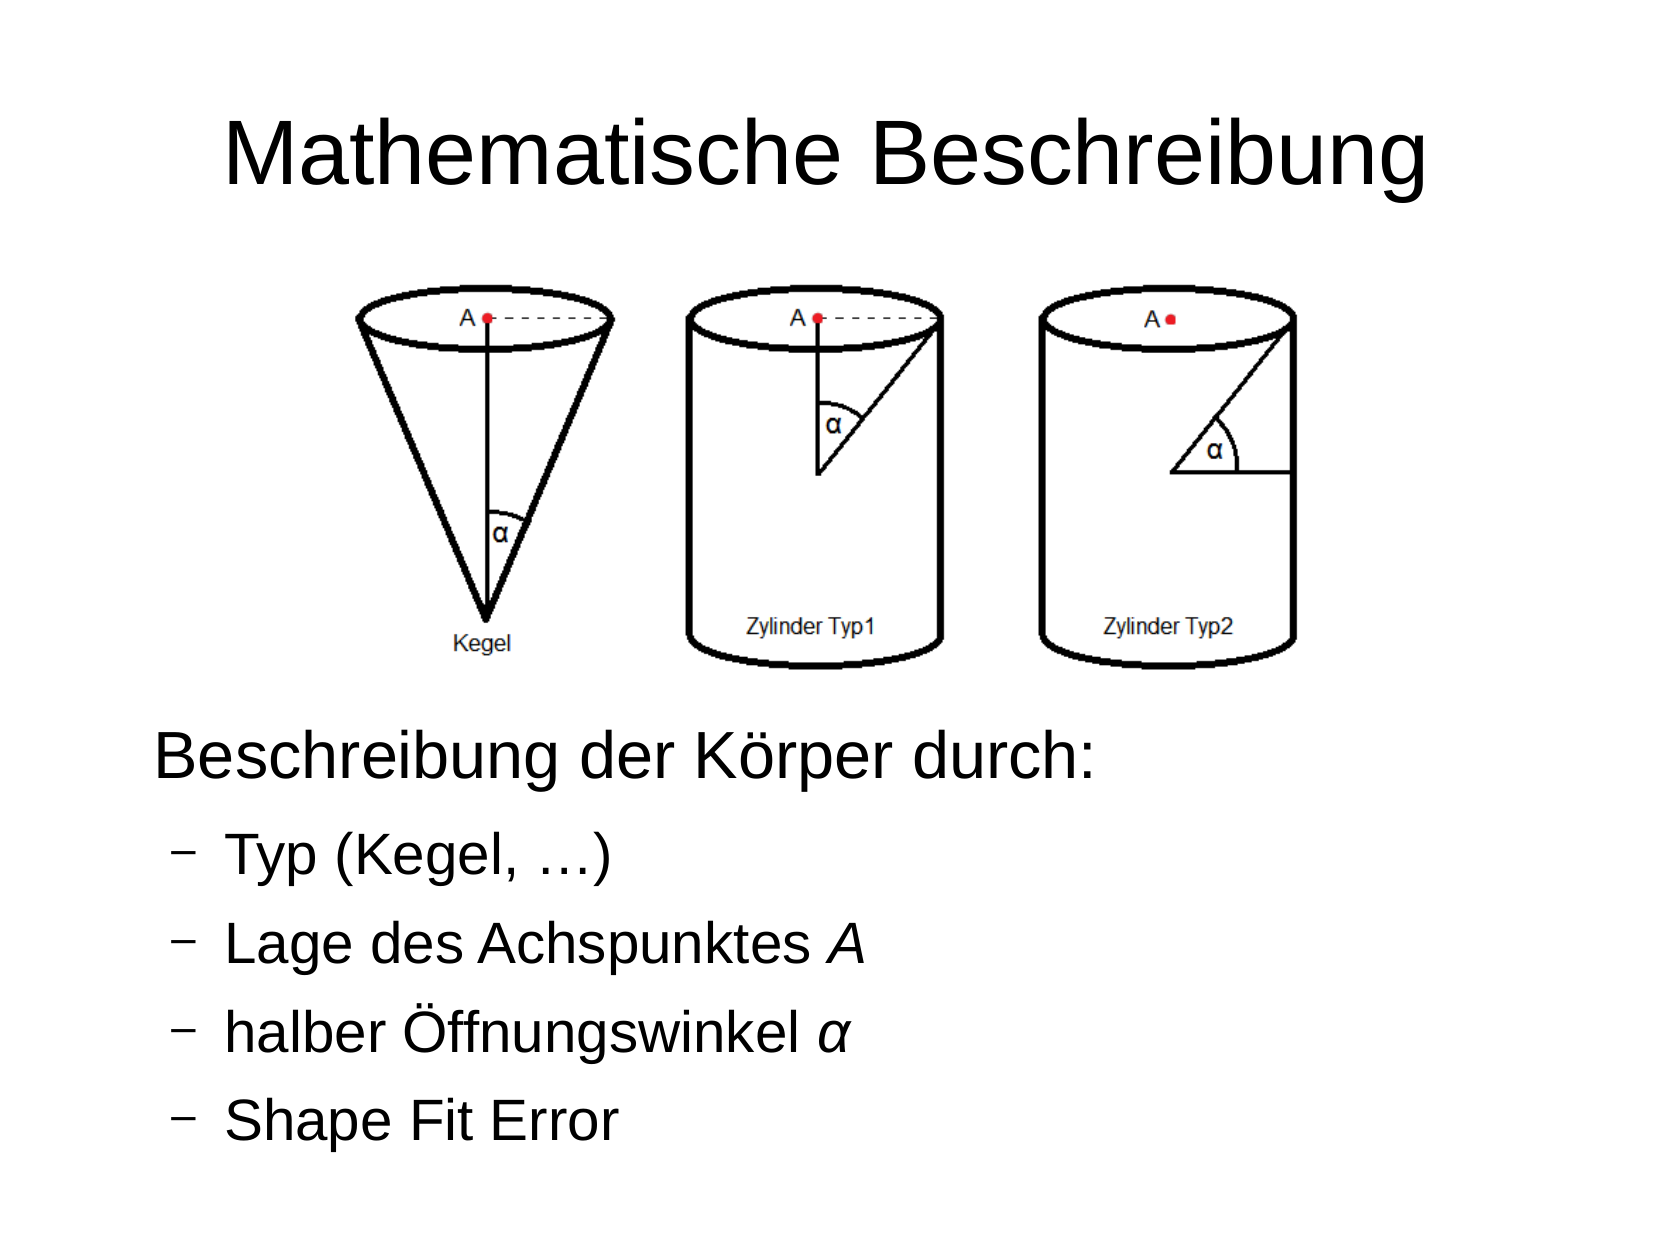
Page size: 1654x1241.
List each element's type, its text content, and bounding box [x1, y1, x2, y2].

title Mathematische Beschreibung [82, 49, 1571, 257]
picture [347, 271, 1307, 681]
list Beschreibung der Körper durch: Typ (Kegel, …) Lage des Achspunktes A halber Öffnungswinkel α Shape Fit Error [82, 717, 1571, 1153]
